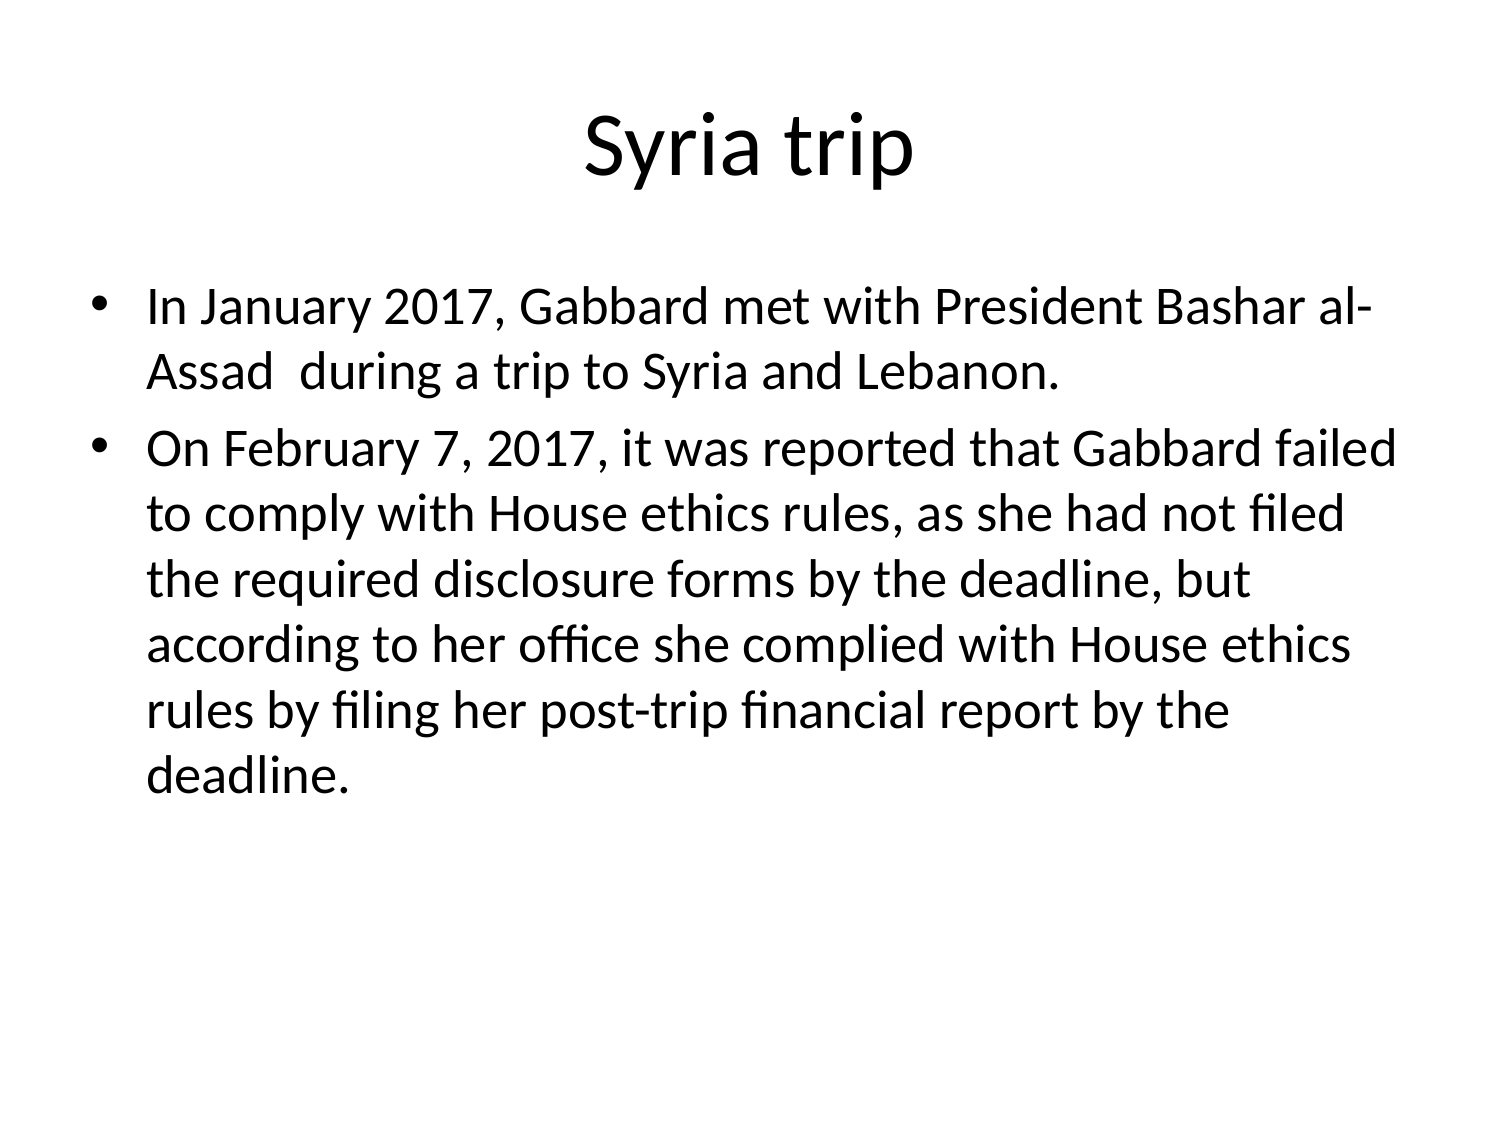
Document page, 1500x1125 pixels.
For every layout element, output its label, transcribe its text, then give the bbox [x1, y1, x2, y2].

title Syria trip [75, 45, 1425, 233]
list In January 2017, Gabbard met with President Bashar al-Assad during a trip to Syria and Lebanon. On February 7, 2017, it was reported that Gabbard failed to comply with House ethics rules, as she had not filed the required disclosure forms by the deadline, but according to her office she complied with House ethics rules by filing her post-trip financial report by the deadline. [75, 262, 1425, 1005]
